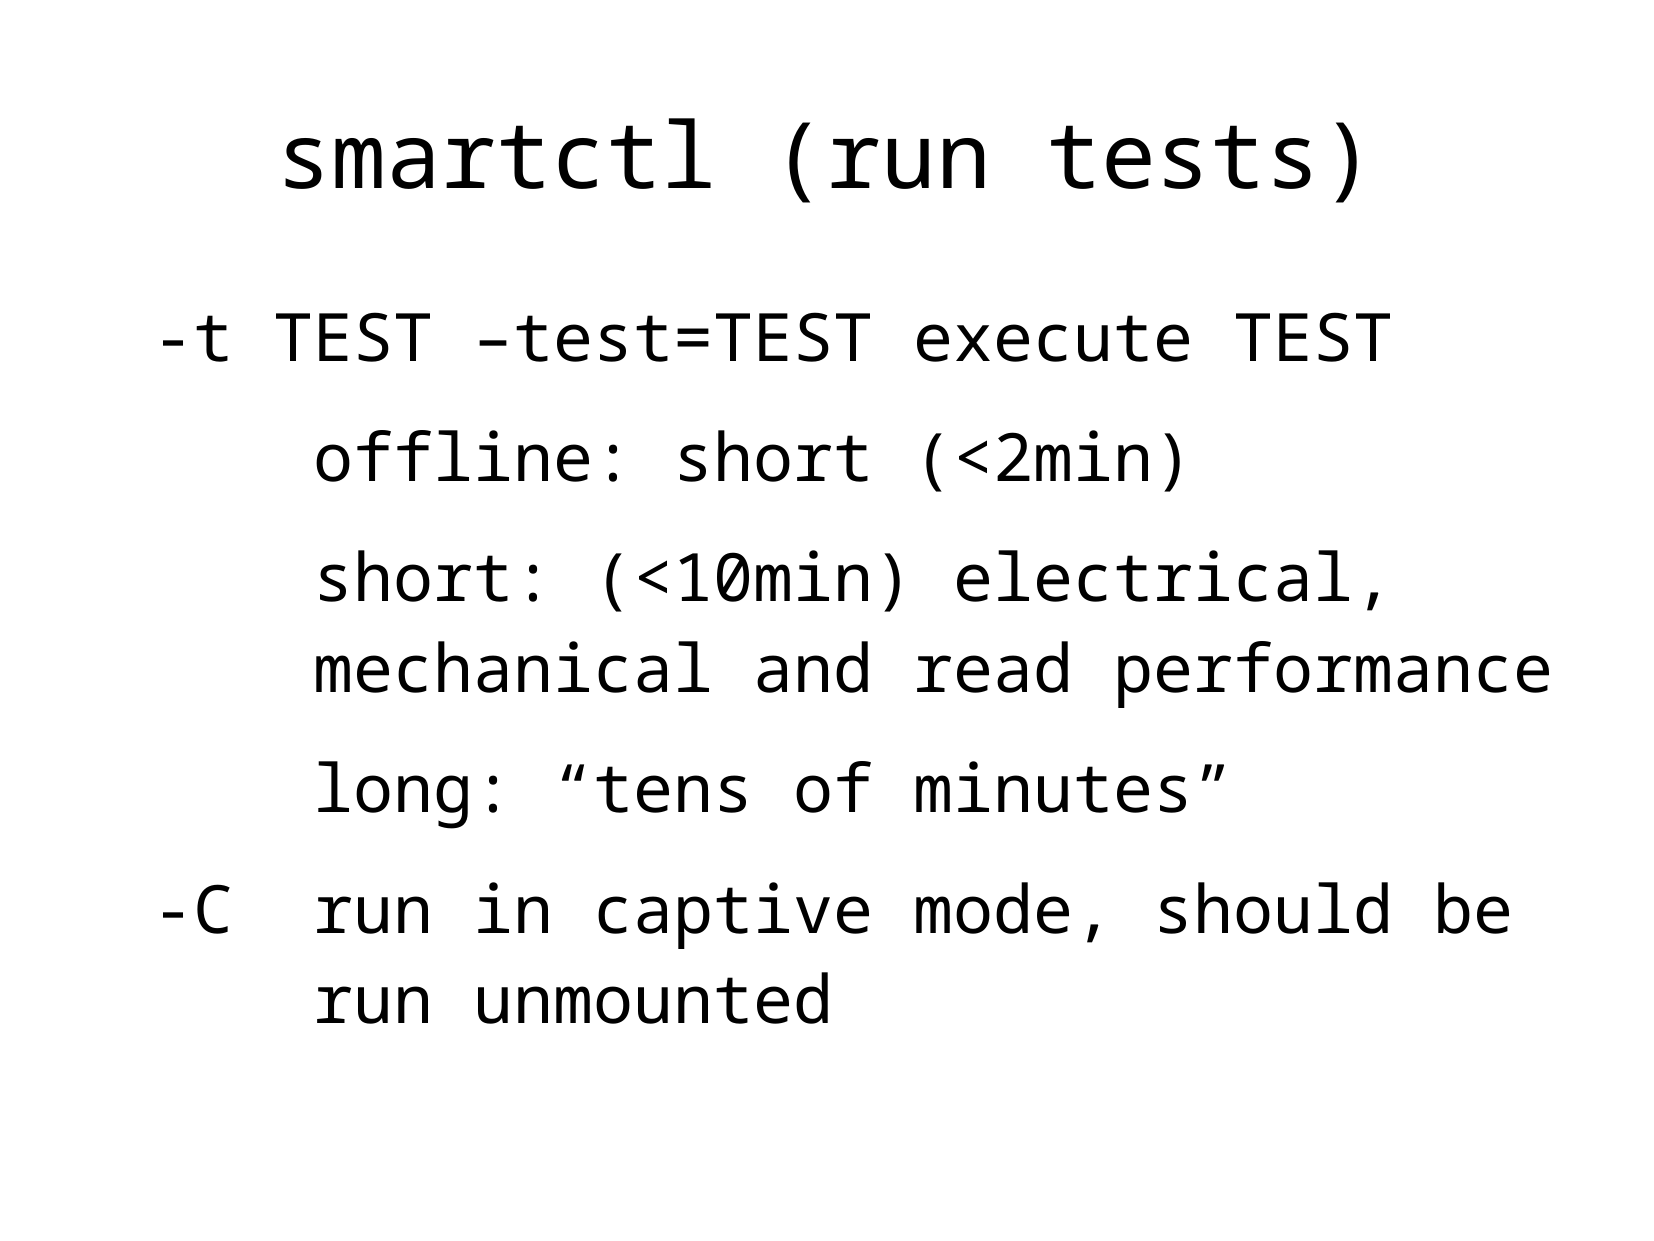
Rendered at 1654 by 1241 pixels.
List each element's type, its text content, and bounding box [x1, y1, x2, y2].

title smartctl (run tests) [82, 49, 1571, 257]
list -t TEST –test=TEST execute TEST offline: short (<2min) short: (<10min) electrical, mechanical and read performance long: “tens of minutes” -C run in captive mode, should be run unmounted [82, 290, 1571, 1109]
